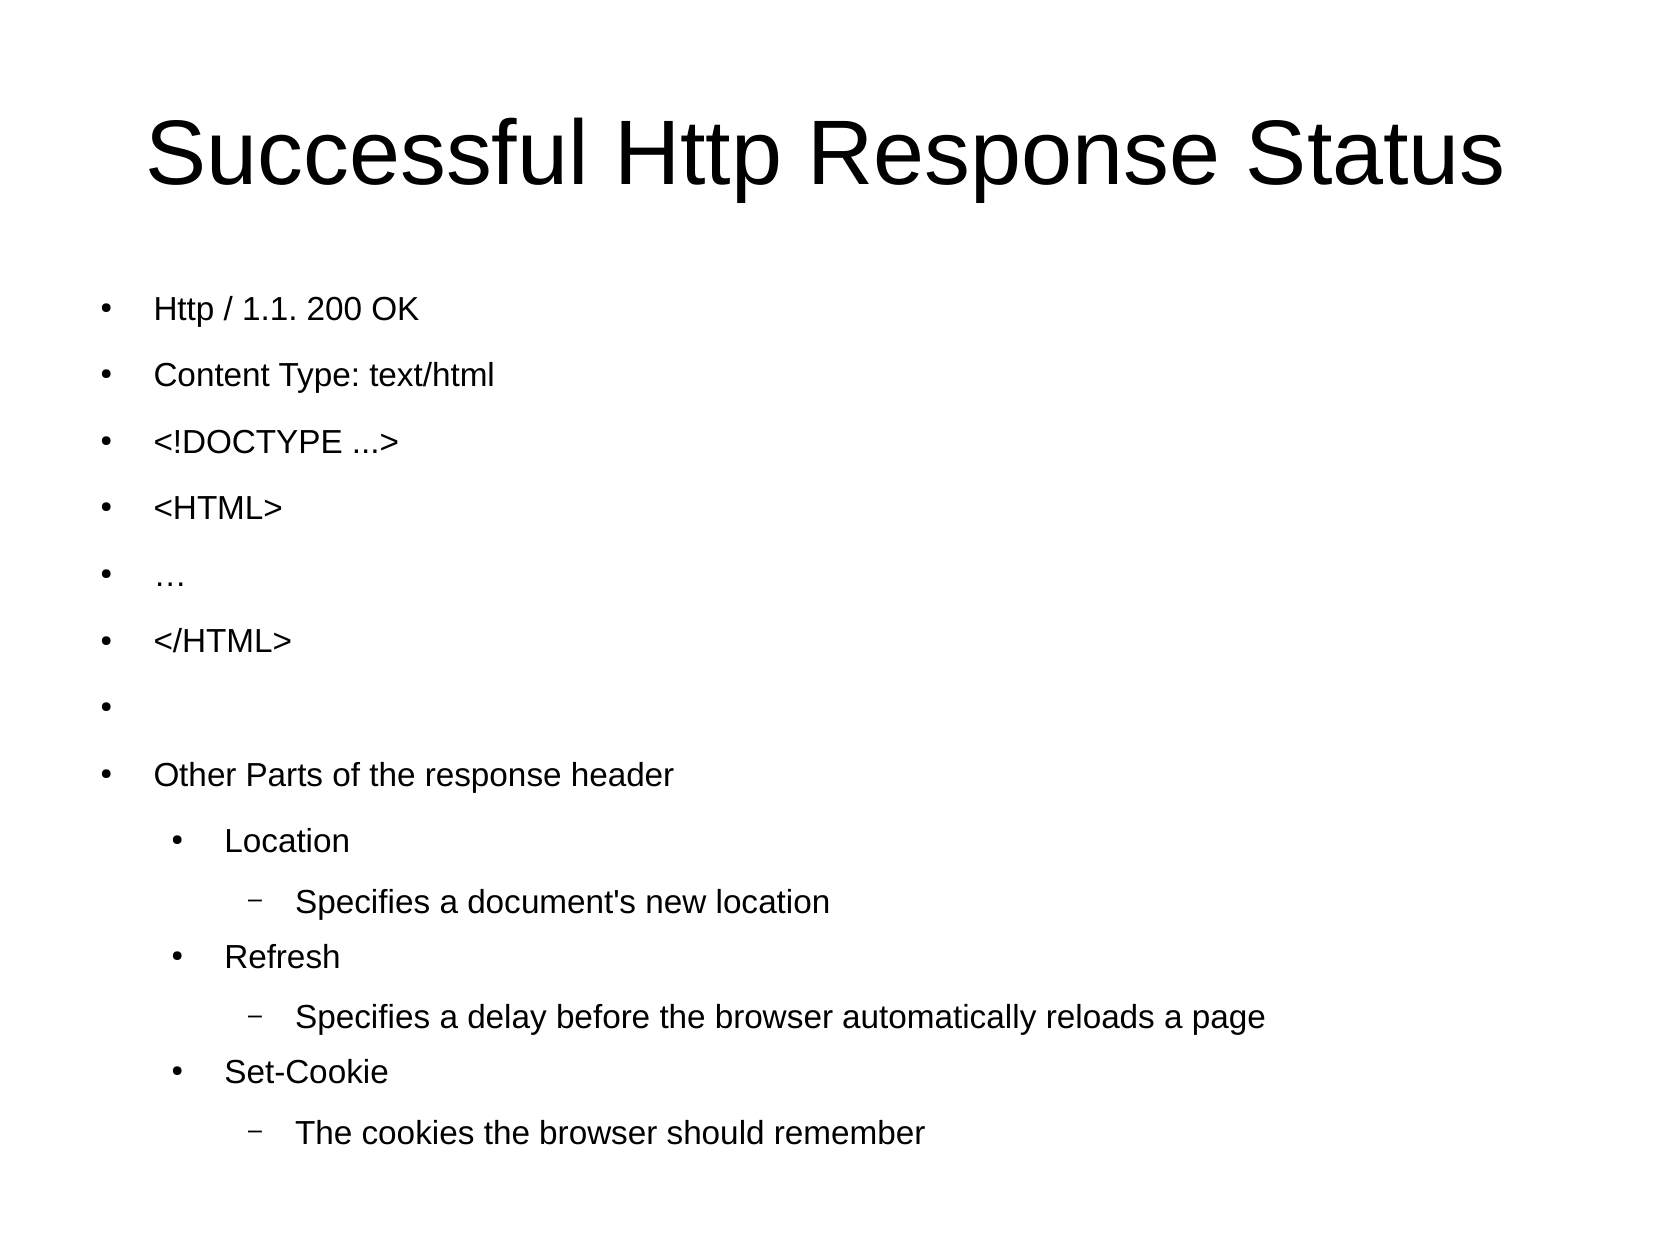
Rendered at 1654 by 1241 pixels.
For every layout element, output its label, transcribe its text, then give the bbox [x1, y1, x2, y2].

title Successful Http Response Status [82, 49, 1571, 257]
list Http / 1.1. 200 OK Content Type: text/html <!DOCTYPE ...> <HTML> … </HTML> Other Parts of the response header Location Specifies a document's new location Refresh Specifies a delay before the browser automatically reloads a page Set-Cookie The cookies the browser should remember [82, 290, 1571, 1155]
